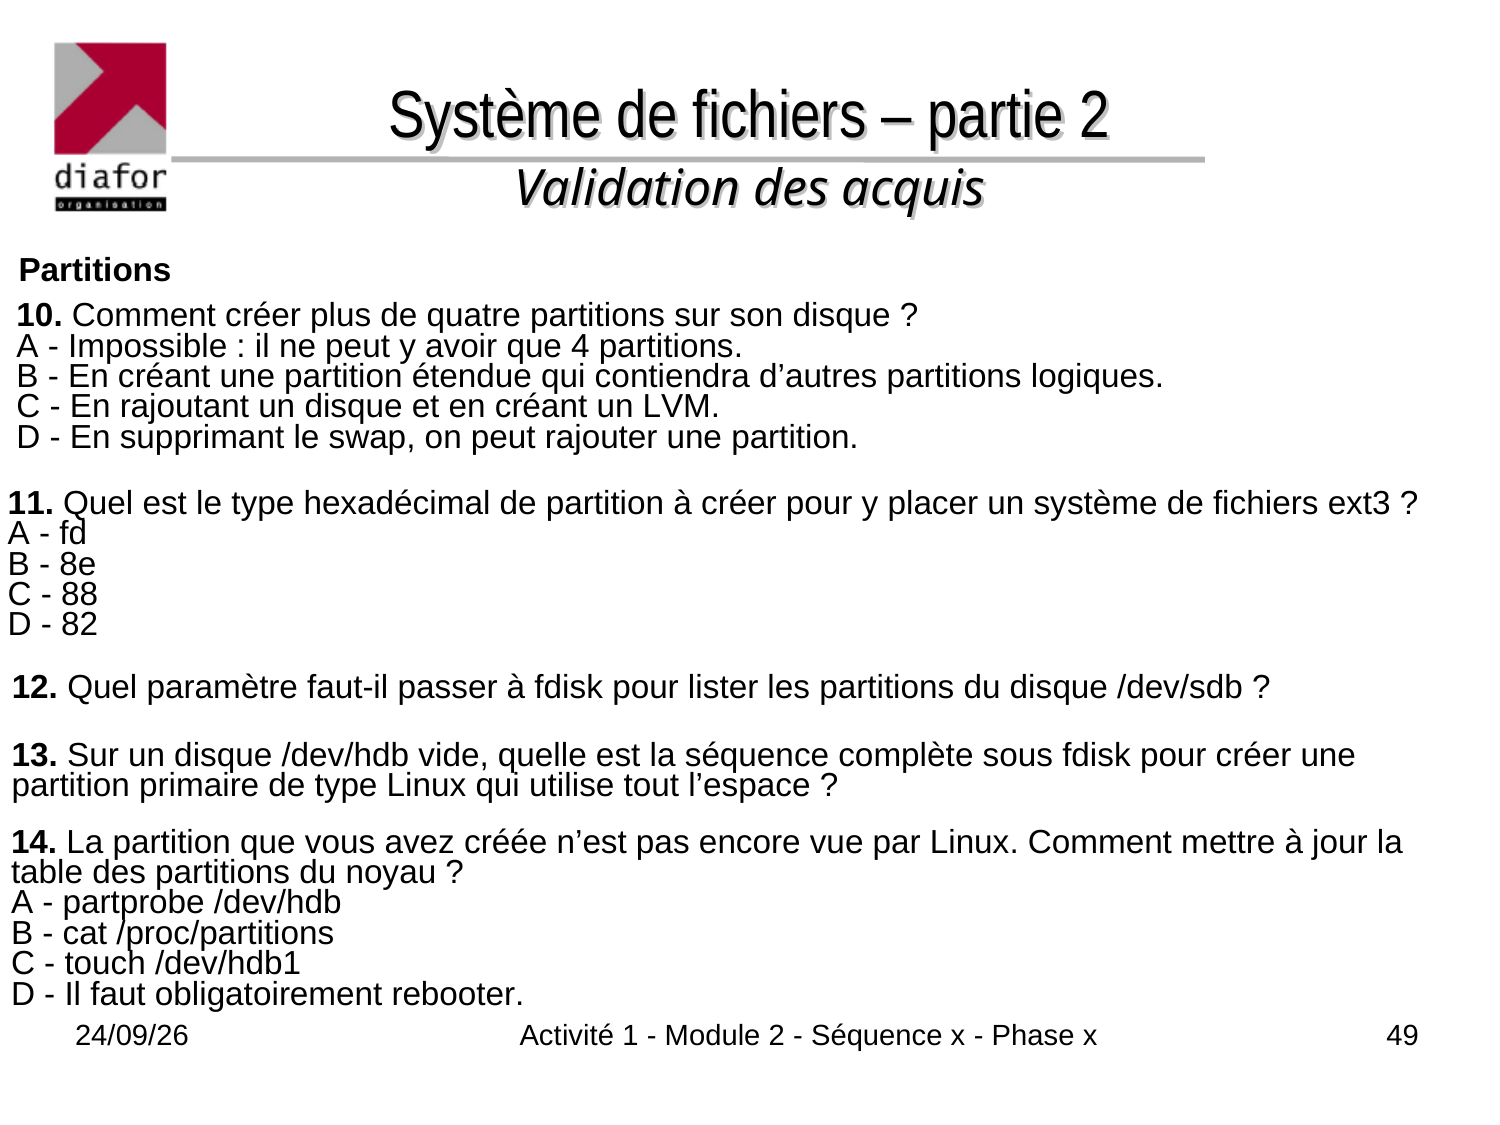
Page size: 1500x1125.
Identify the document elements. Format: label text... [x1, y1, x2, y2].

text_box 10. Comment créer plus de quatre partitions sur son disque ? A - Impossible : il ne peut y avoir que 4 partitions. B - En créant une partition étendue qui contiendra d’autres partitions logiques. C - En rajoutant un disque et en créant un LVM. D - En supprimant le swap, on peut rajouter une partition. [1, 295, 1500, 462]
text_box 11. Quel est le type hexadécimal de partition à créer pour y placer un système de fichiers ext3 ? A - fd B - 8e C - 88 D - 82 [0, 482, 1500, 650]
text_box 12. Quel paramètre faut-il passer à fdisk pour lister les partitions du disque /dev/sdb ? [0, 667, 1500, 713]
title Système de fichiers – partie 2 Validation des acquis [75, 45, 1426, 250]
picture [53, 42, 168, 213]
text_box Partitions [3, 250, 562, 295]
text_box 13. Sur un disque /dev/hdb vide, quelle est la séquence complète sous fdisk pour créer une partition primaire de type Linux qui utilise tout l’espace ? [0, 734, 1492, 811]
text_box 14. La partition que vous avez créée n’est pas encore vue par Linux. Comment mettre à jour la table des partitions du noyau ? A - partprobe /dev/hdb B - cat /proc/partitions C - touch /dev/hdb1 D - Il faut obligatoirement rebooter. [0, 821, 1492, 1019]
